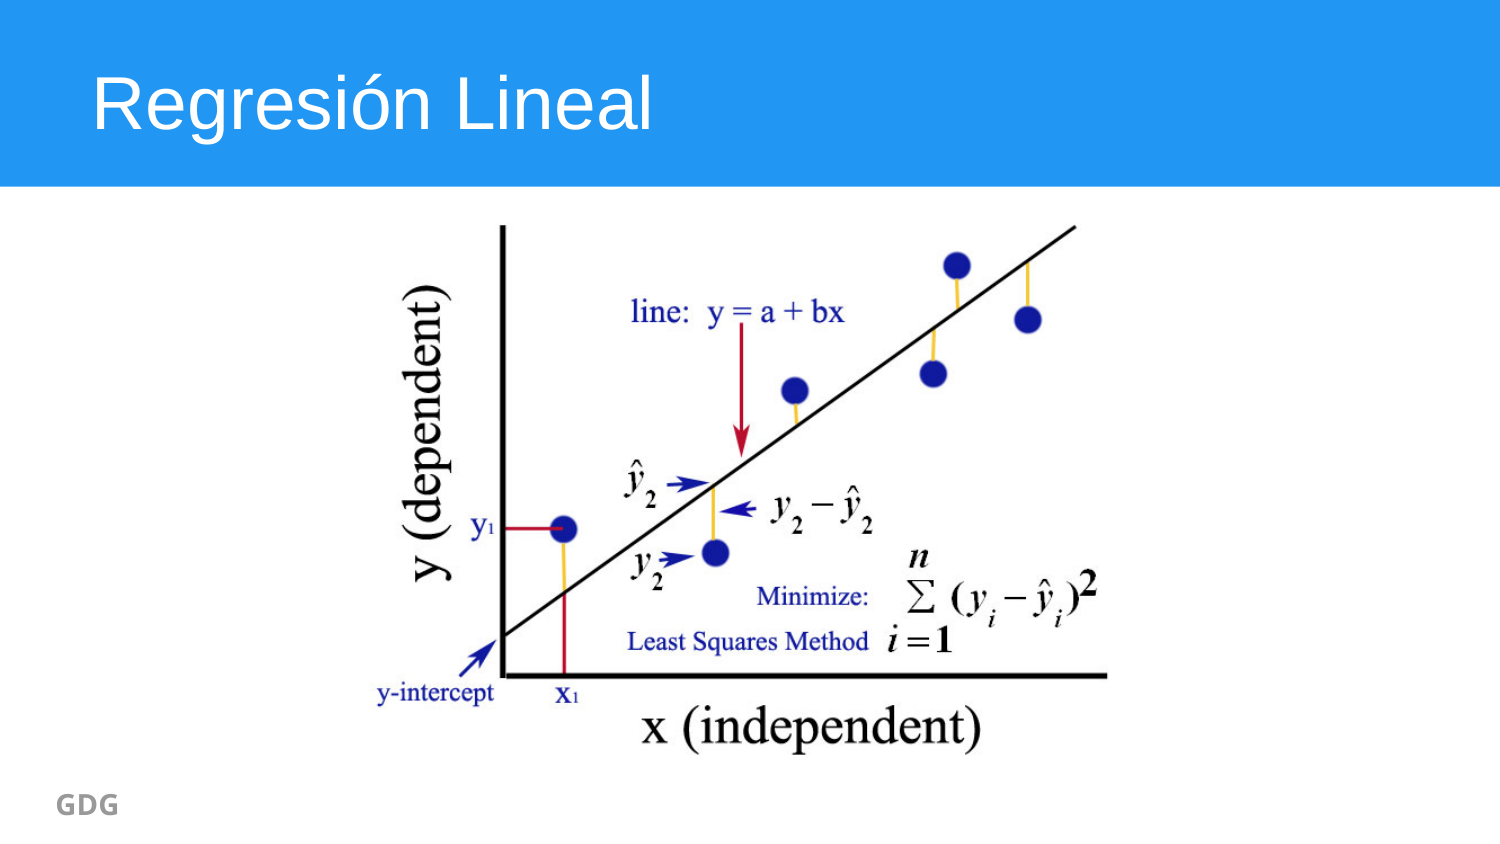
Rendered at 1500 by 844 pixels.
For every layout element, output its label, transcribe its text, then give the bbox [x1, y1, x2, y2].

picture [342, 196, 1141, 784]
title Regresión Lineal [76, 17, 1404, 160]
